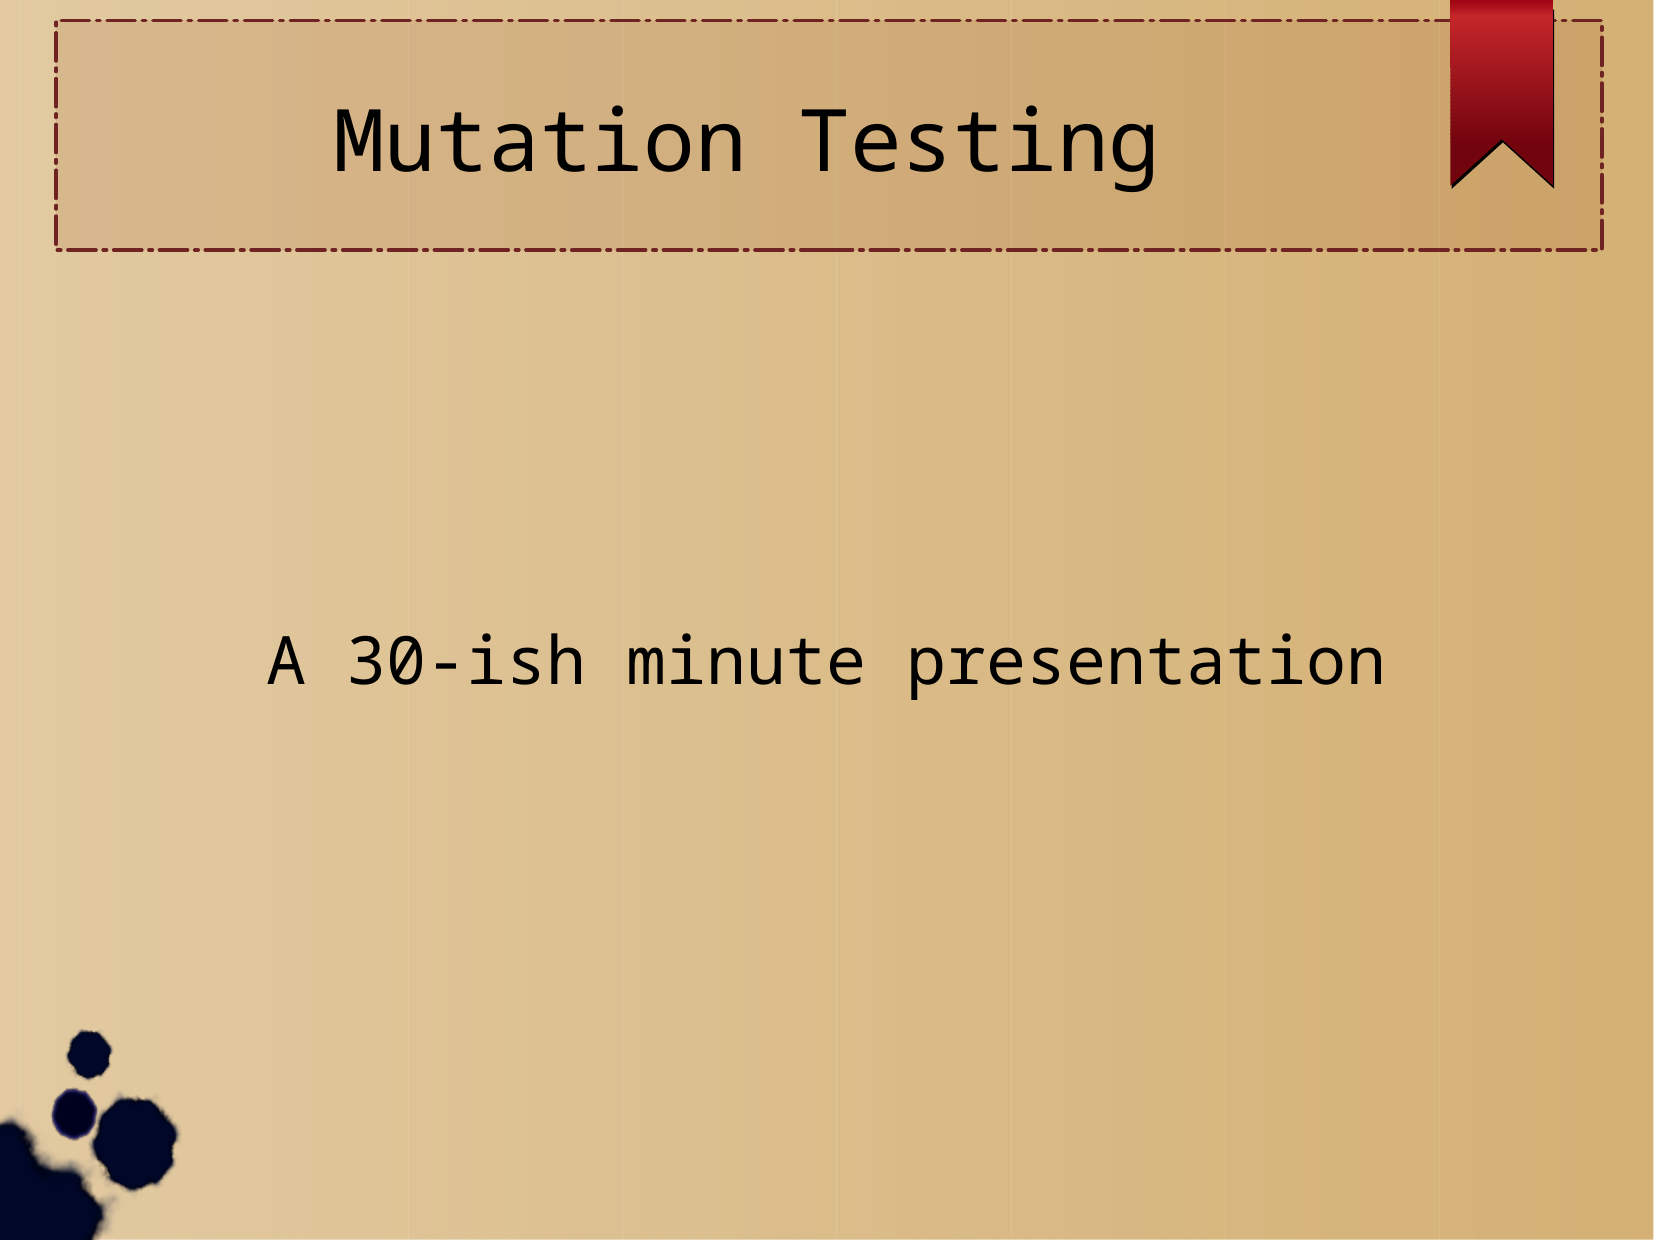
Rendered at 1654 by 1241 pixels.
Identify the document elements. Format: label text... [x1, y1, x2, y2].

subtitle A 30-ish minute presentation [82, 299, 1571, 1019]
title Mutation Testing [82, 47, 1412, 229]
